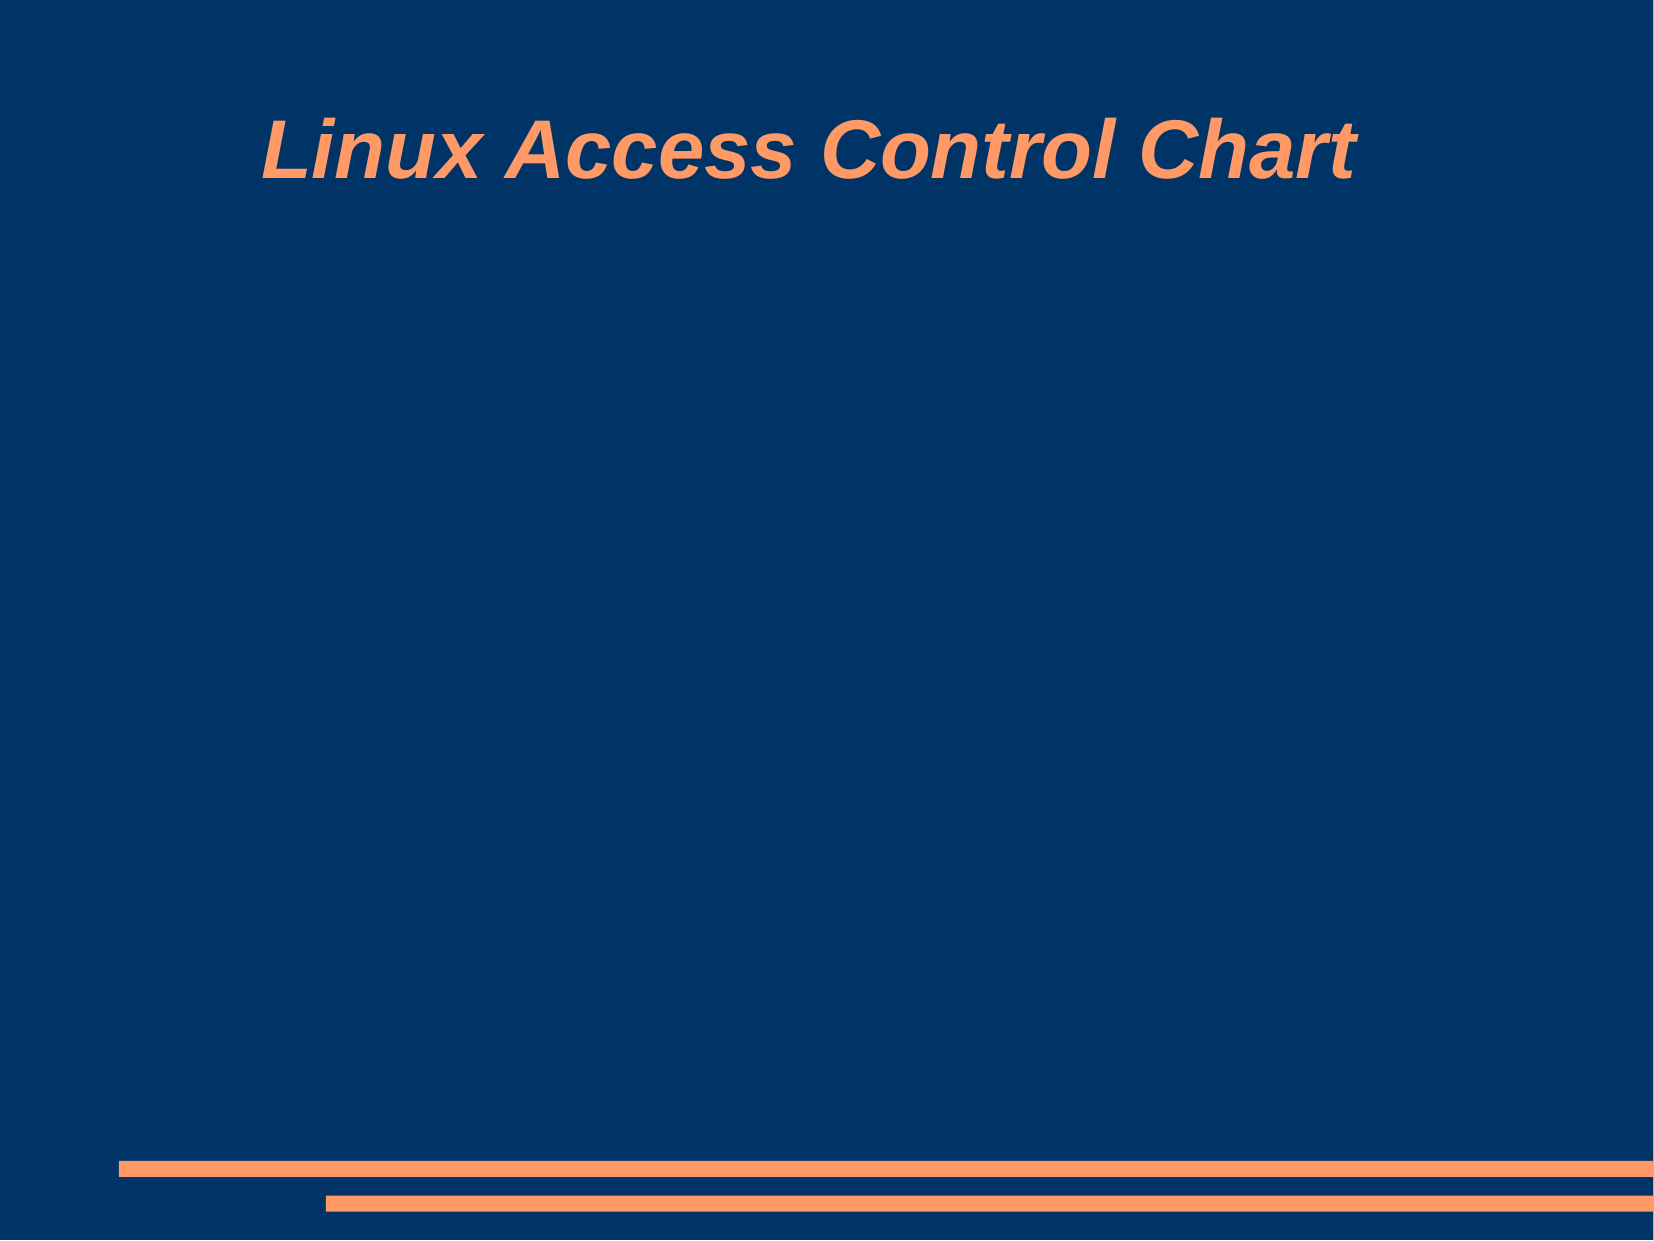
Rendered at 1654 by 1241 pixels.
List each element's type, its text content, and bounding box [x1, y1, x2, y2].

title Linux Access Control Chart [121, 46, 1534, 254]
